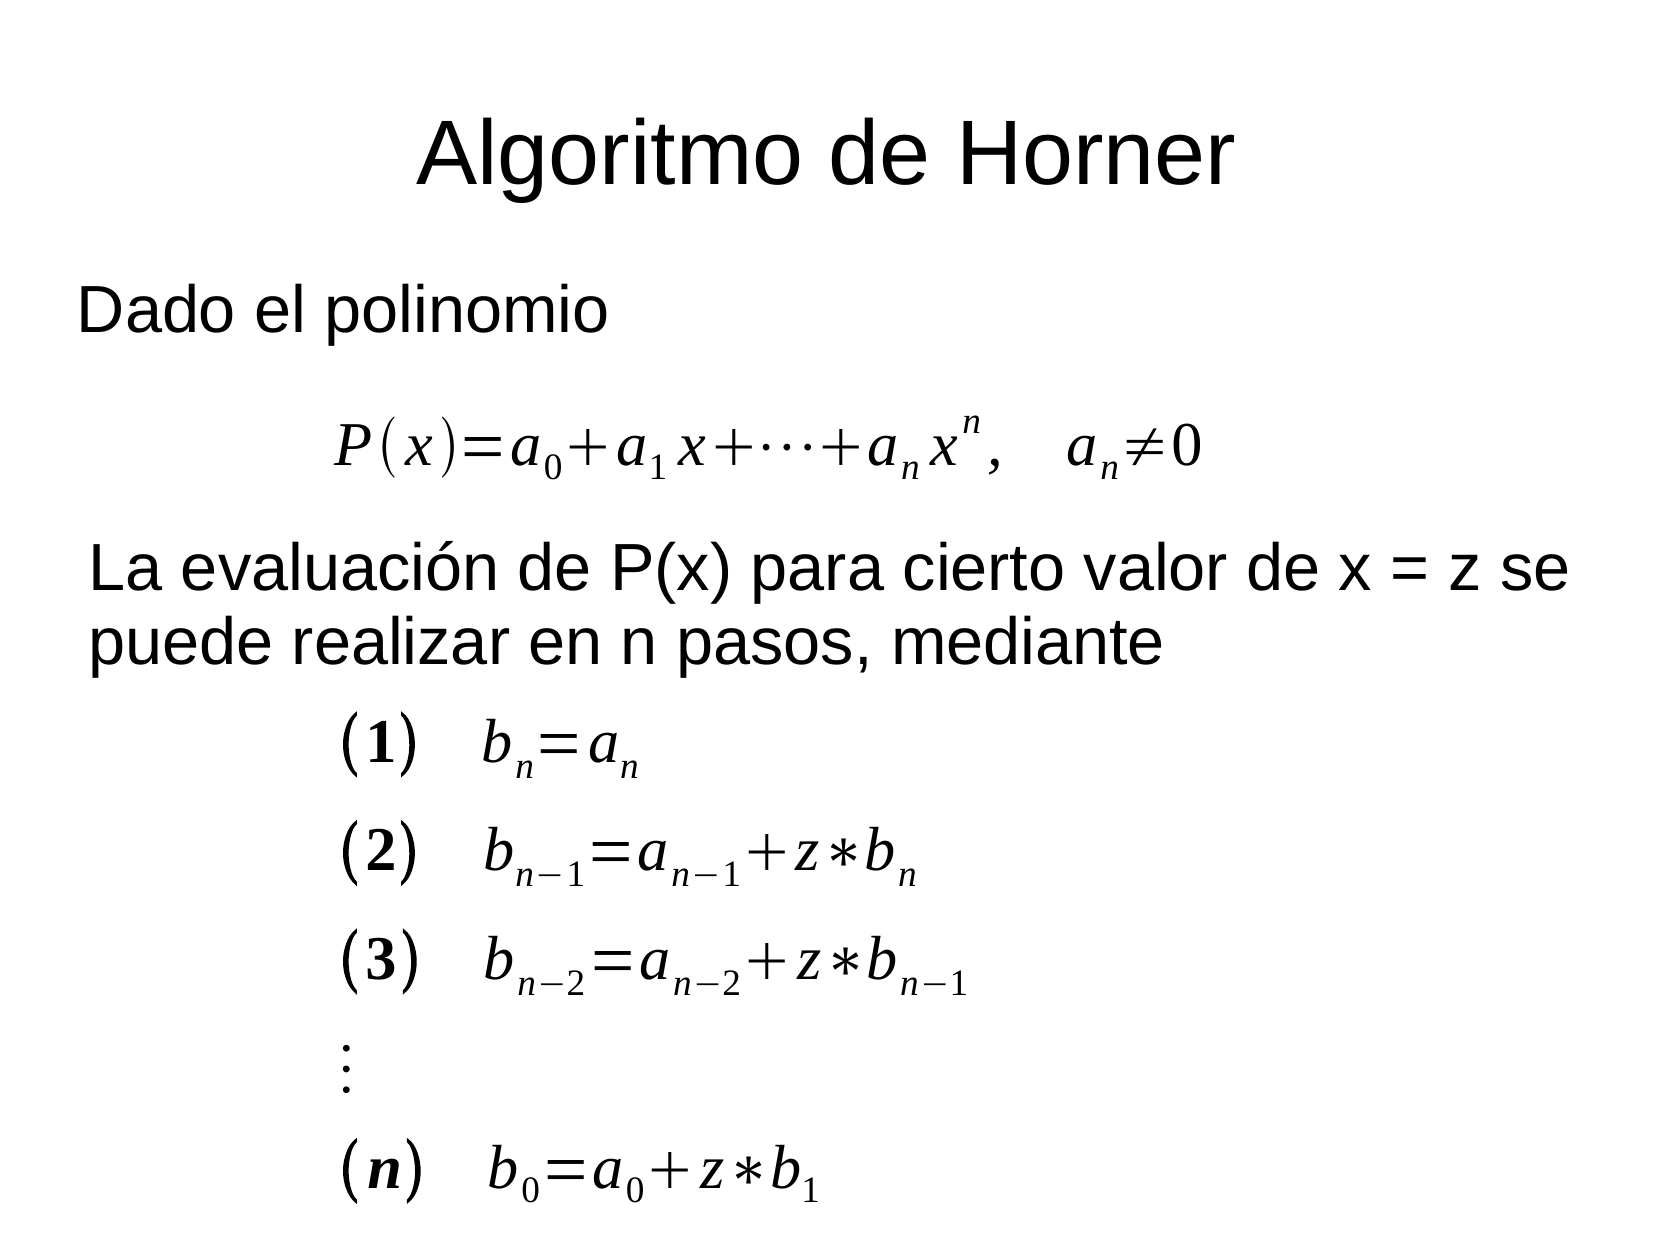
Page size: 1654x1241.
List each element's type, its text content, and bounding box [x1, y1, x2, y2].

subtitle Dado el polinomio [76, 236, 1565, 382]
chart [324, 400, 1209, 488]
chart [323, 707, 975, 1211]
title Algoritmo de Horner [82, 56, 1571, 250]
text_box La evaluación de P(x) para cierto valor de x = z se puede realizar en n pasos, mediante [88, 529, 1577, 680]
